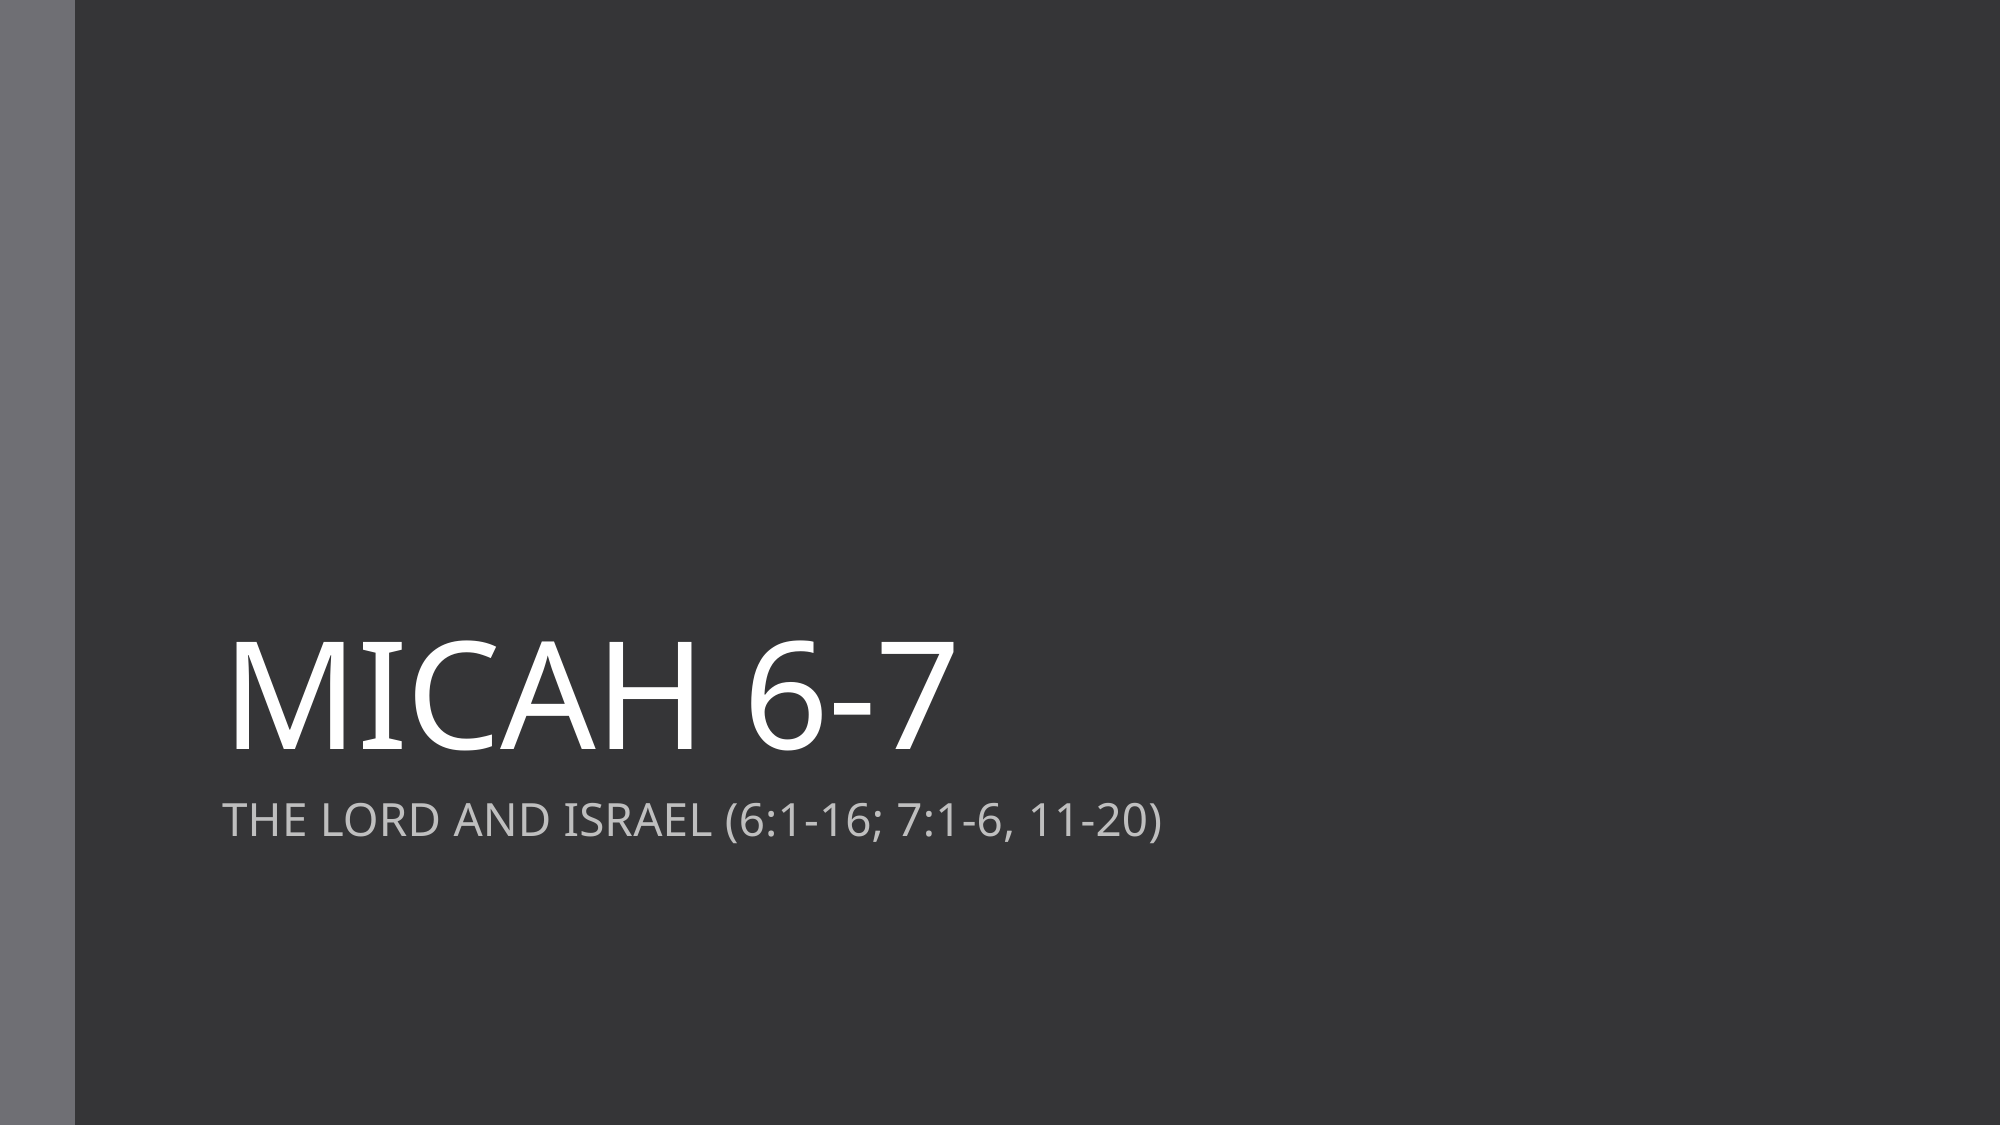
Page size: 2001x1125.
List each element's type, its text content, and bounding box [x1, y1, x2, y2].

subtitle THE LORD AND ISRAEL (6:1-16; 7:1-6, 11-20) [206, 787, 1752, 1066]
title MICAH 6-7 [206, 124, 1752, 787]
